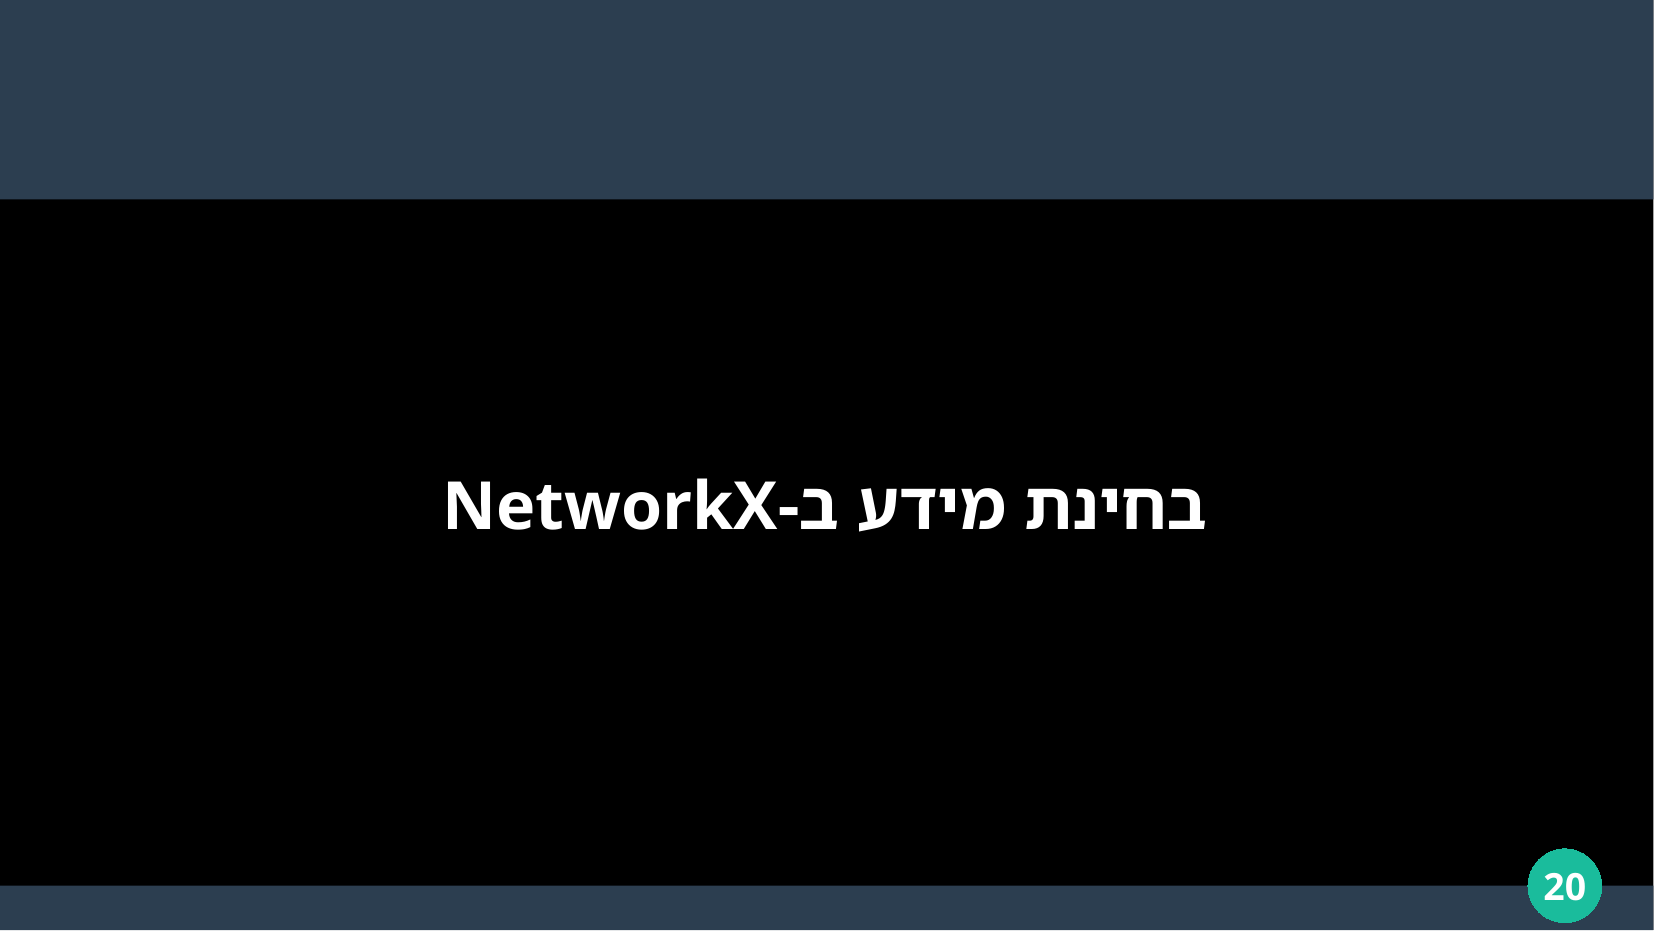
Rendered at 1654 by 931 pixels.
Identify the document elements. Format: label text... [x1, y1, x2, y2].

title בחינת מידע ב-NetworkX [0, 444, 1651, 563]
